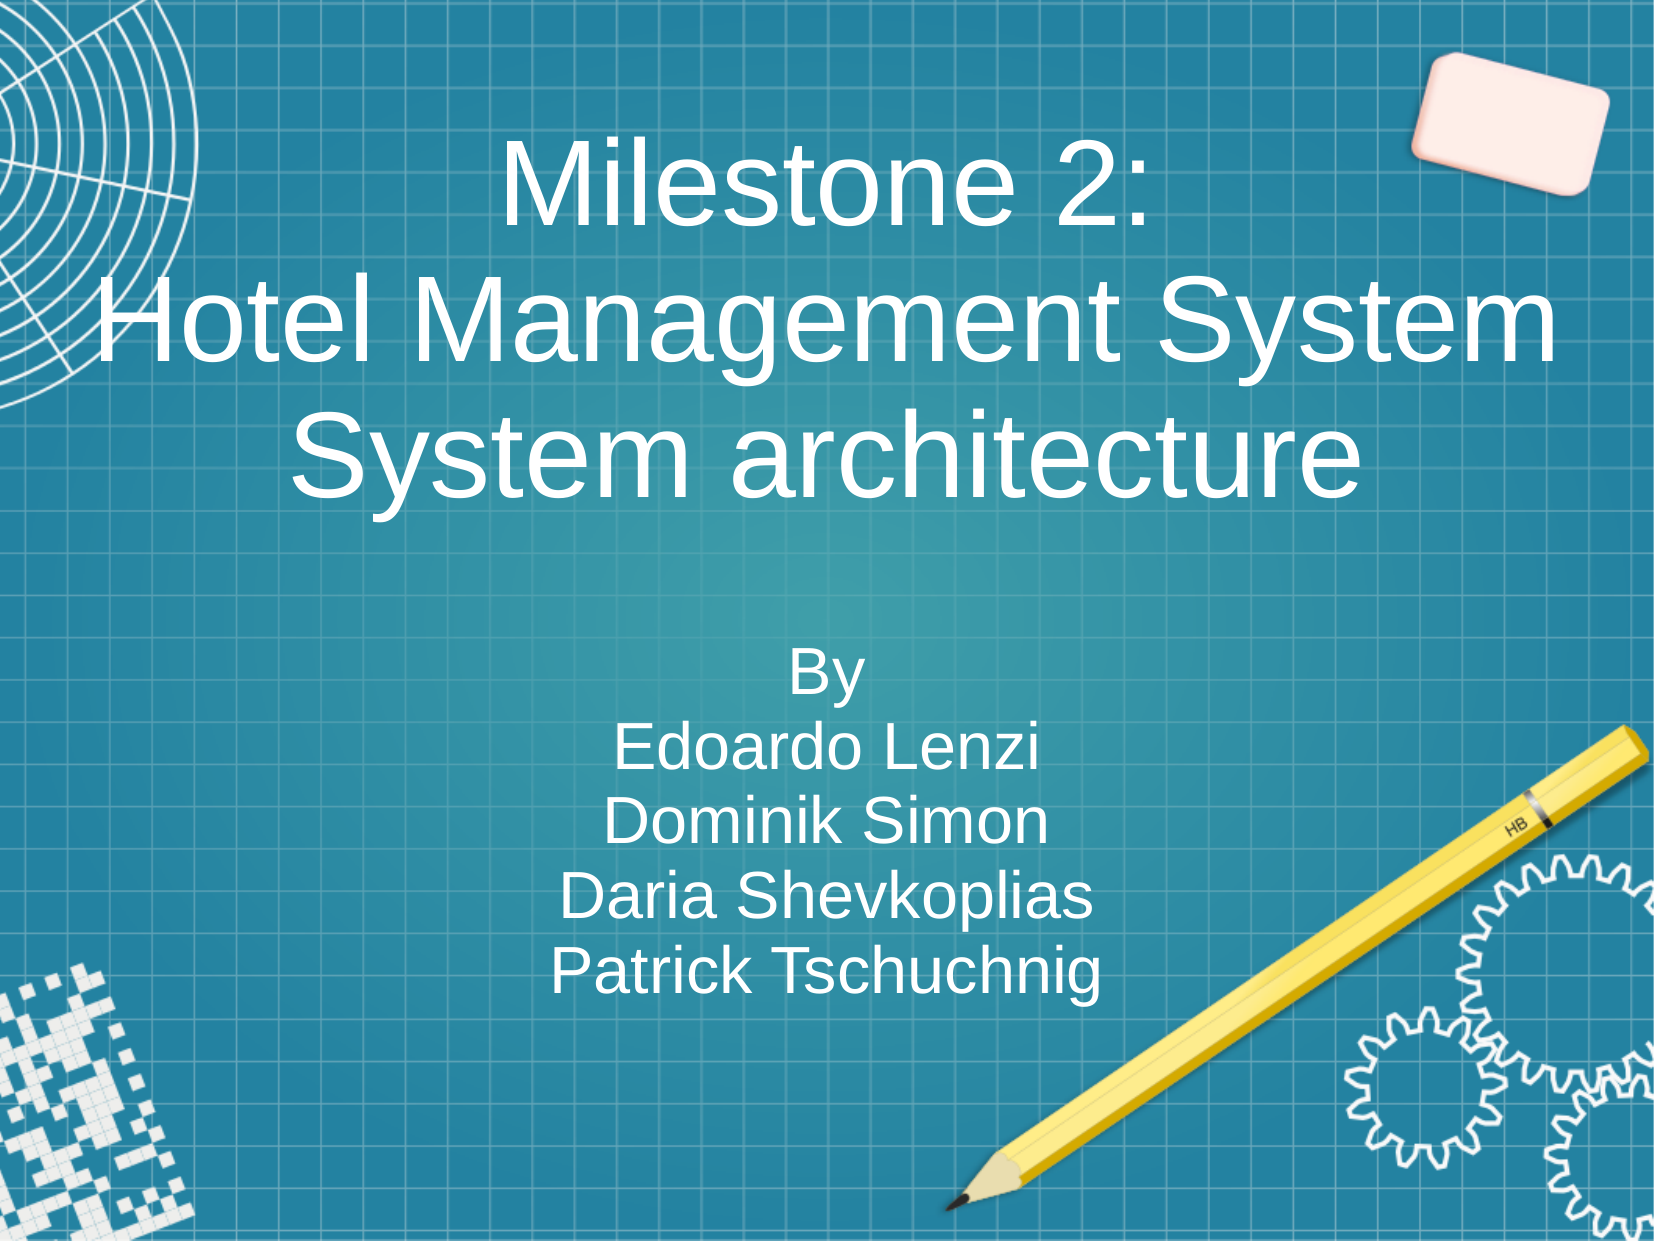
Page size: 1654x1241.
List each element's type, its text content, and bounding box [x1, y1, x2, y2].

picture [0, 0, 1654, 1241]
title Milestone 2: Hotel Management System System architecture [82, 46, 1571, 519]
subtitle By Edoardo Lenzi Dominik Simon Daria Shevkoplias Patrick Tschuchnig [82, 519, 1571, 1123]
